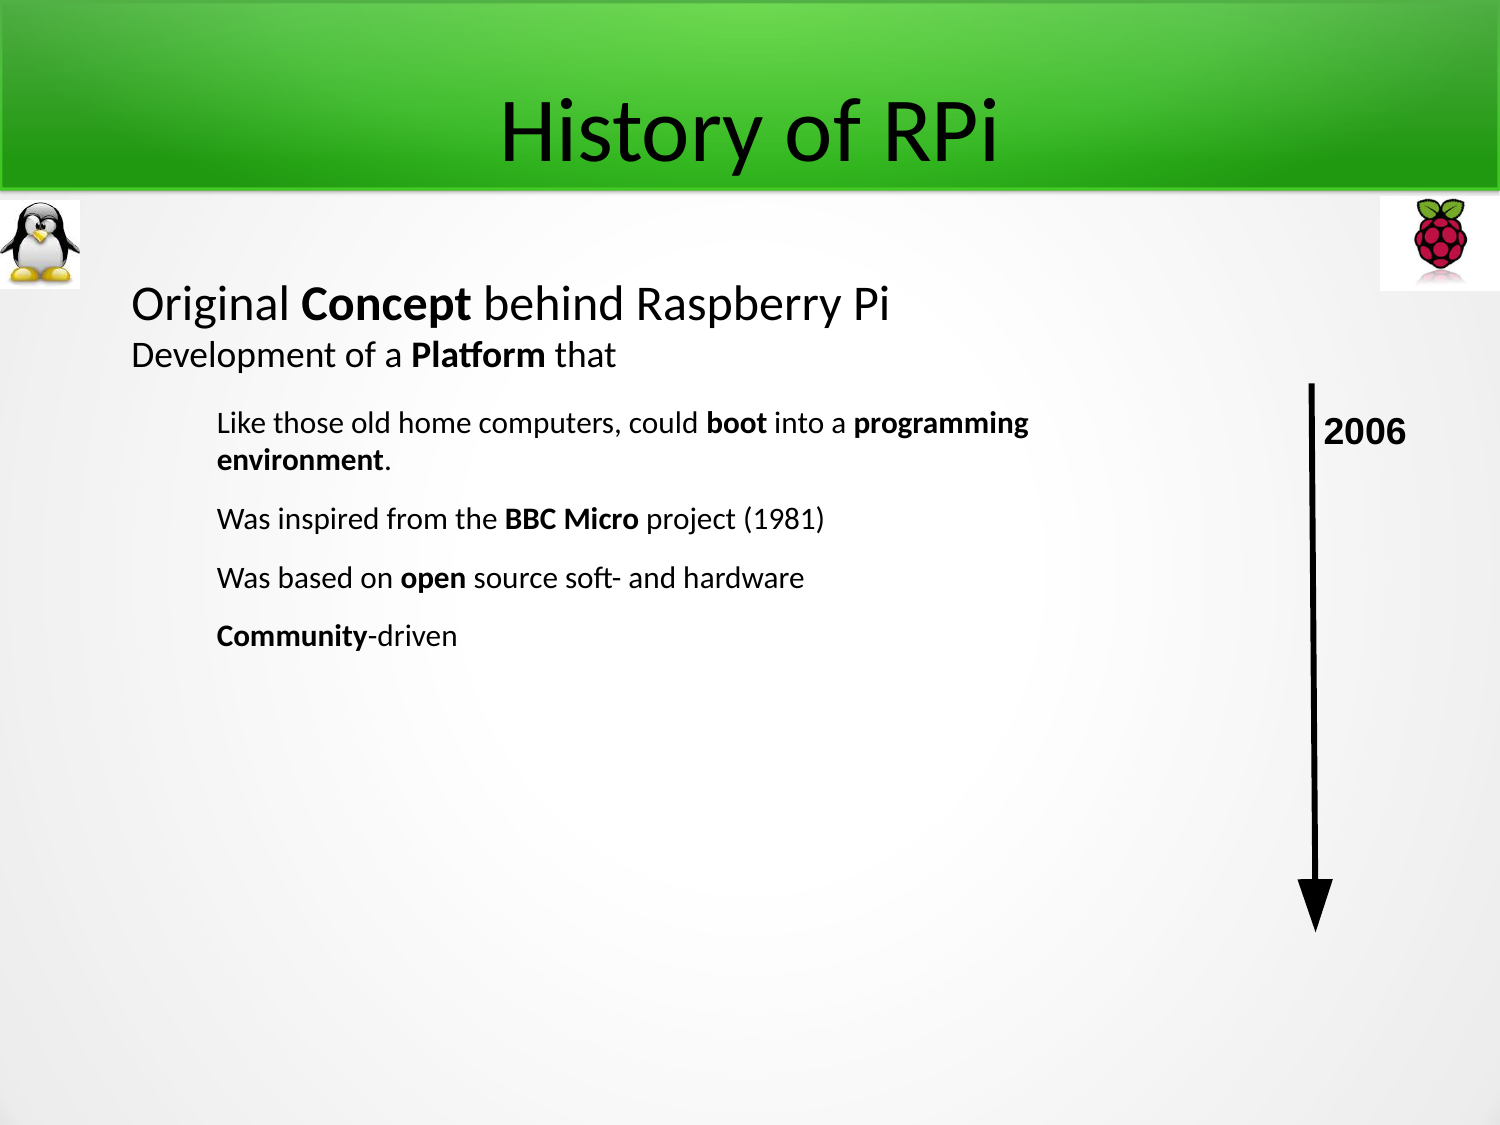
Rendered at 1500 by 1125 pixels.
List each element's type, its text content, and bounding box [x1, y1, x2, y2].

text_box 2006 [1308, 403, 1464, 461]
title History of RPi [75, 45, 1425, 233]
picture [0, 200, 80, 289]
list Original Concept behind Raspberry Pi Development of a Platform that Like those old home computers, could boot into a programming environment. Was inspired from the BBC Micro project (1981) Was based on open source soft- and hardware Community-driven [60, 262, 1176, 1006]
picture [1380, 196, 1500, 291]
